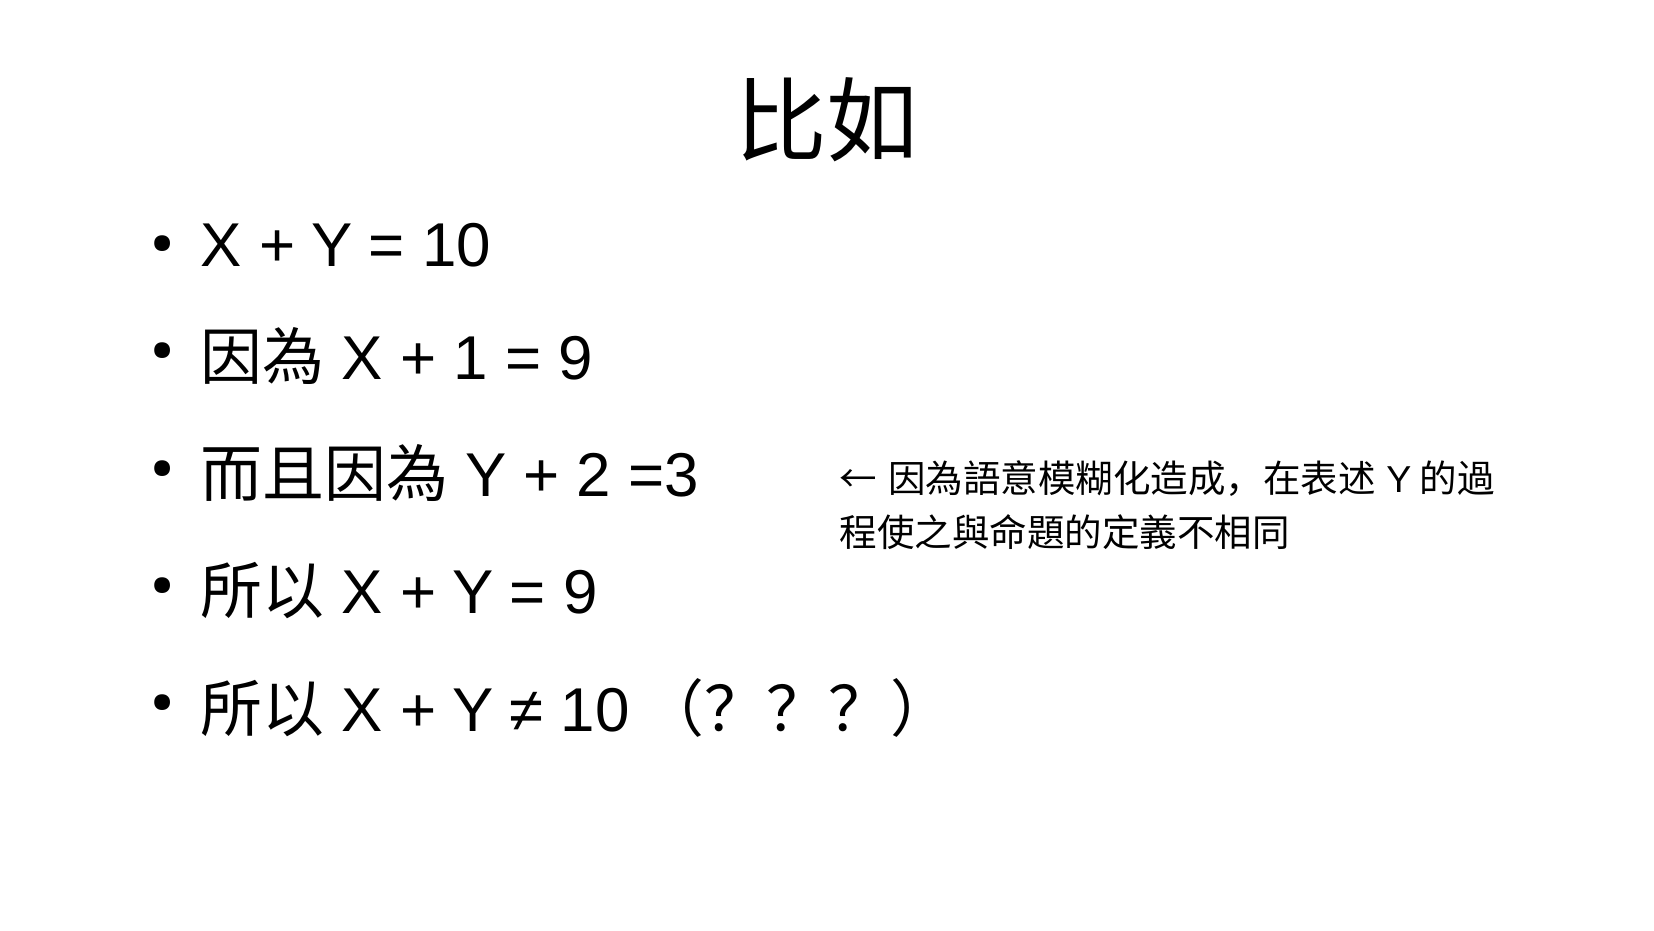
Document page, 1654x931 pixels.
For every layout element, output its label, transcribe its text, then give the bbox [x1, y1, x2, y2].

title 比如 [82, 37, 1571, 193]
text_box ←因為語意模糊化造成，在表述Y的過程使之與命題的定義不相同 [825, 441, 1546, 605]
list X + Y = 10 因為X + 1 = 9 而且因為Y + 2 =3 所以X + Y = 9 所以X + Y ≠ 10（？？？） [135, 210, 1531, 751]
